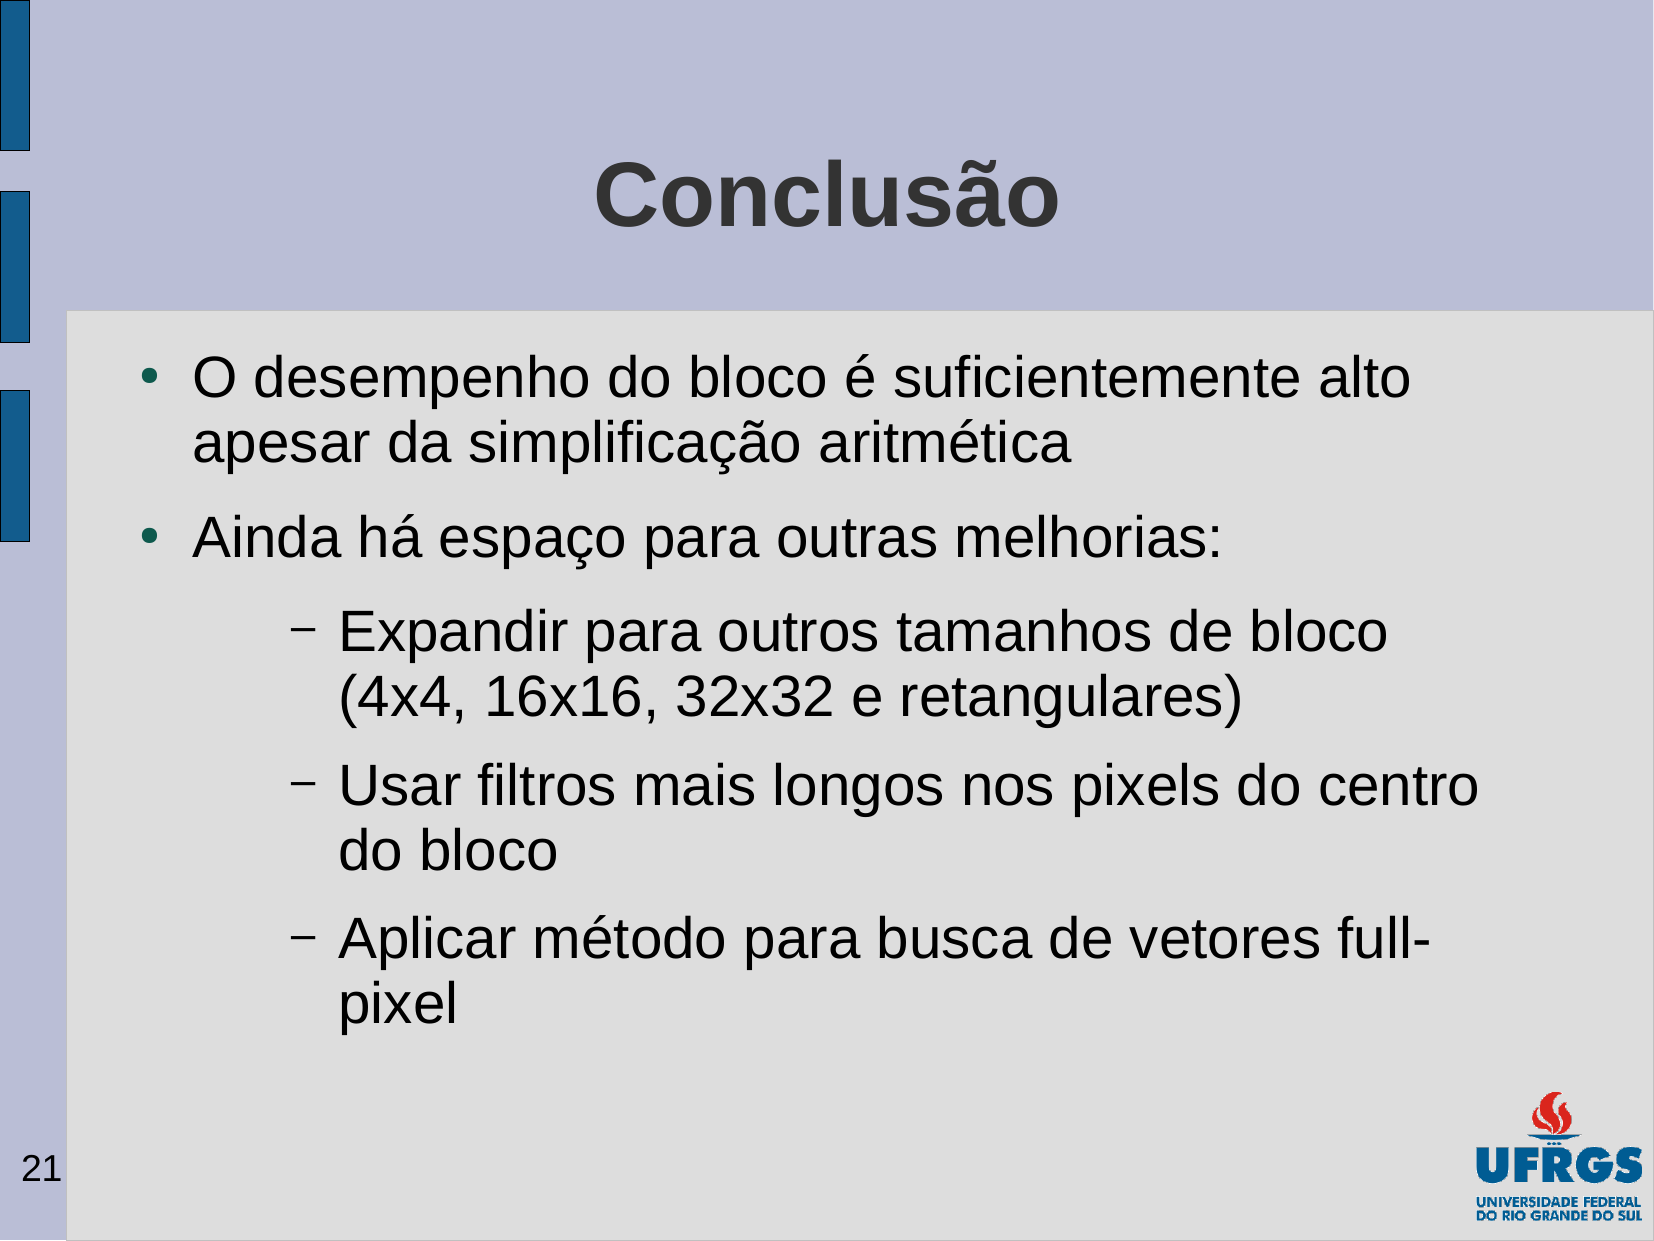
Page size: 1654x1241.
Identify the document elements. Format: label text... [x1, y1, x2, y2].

picture [1476, 1092, 1642, 1221]
list O desempenho do bloco é suficientemente alto apesar da simplificação aritmética Ainda há espaço para outras melhorias: Expandir para outros tamanhos de bloco (4x4, 16x16, 32x32 e retangulares) Usar filtros mais longos nos pixels do centro do bloco Aplicar método para busca de vetores full-pixel [121, 344, 1534, 1064]
title Conclusão [121, 91, 1534, 299]
